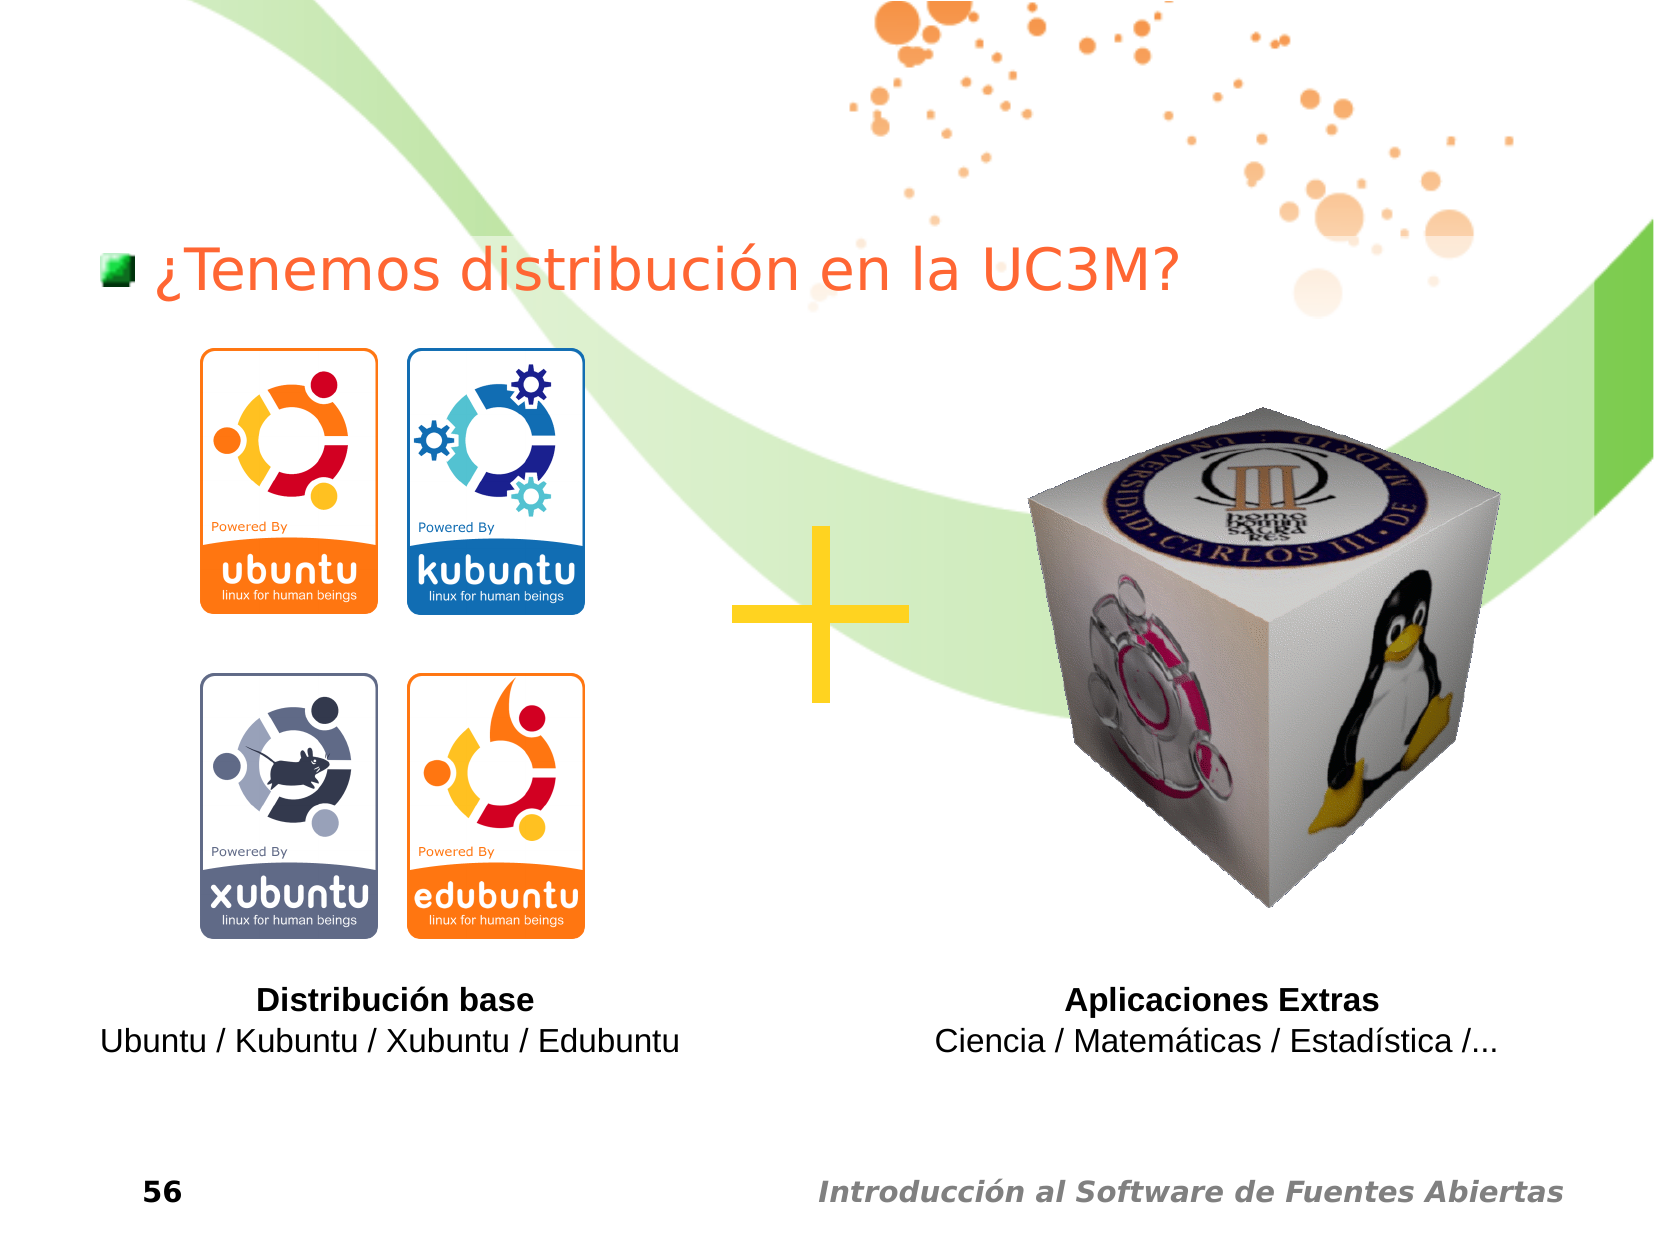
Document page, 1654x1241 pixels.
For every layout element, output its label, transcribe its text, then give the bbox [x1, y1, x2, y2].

text_box Distribución base Ubuntu / Kubuntu / Xubuntu / Edubuntu [41, 974, 751, 1069]
text_box Aplicaciones Extras Ciencia / Matemáticas / Estadística /... [868, 974, 1577, 1069]
list ¿Tenemos distribución en la UC3M? [82, 236, 1571, 1137]
picture [185, 0, 1654, 754]
picture [407, 348, 585, 615]
picture [200, 348, 378, 614]
picture [200, 673, 378, 939]
picture [1027, 407, 1501, 908]
picture [407, 673, 585, 939]
